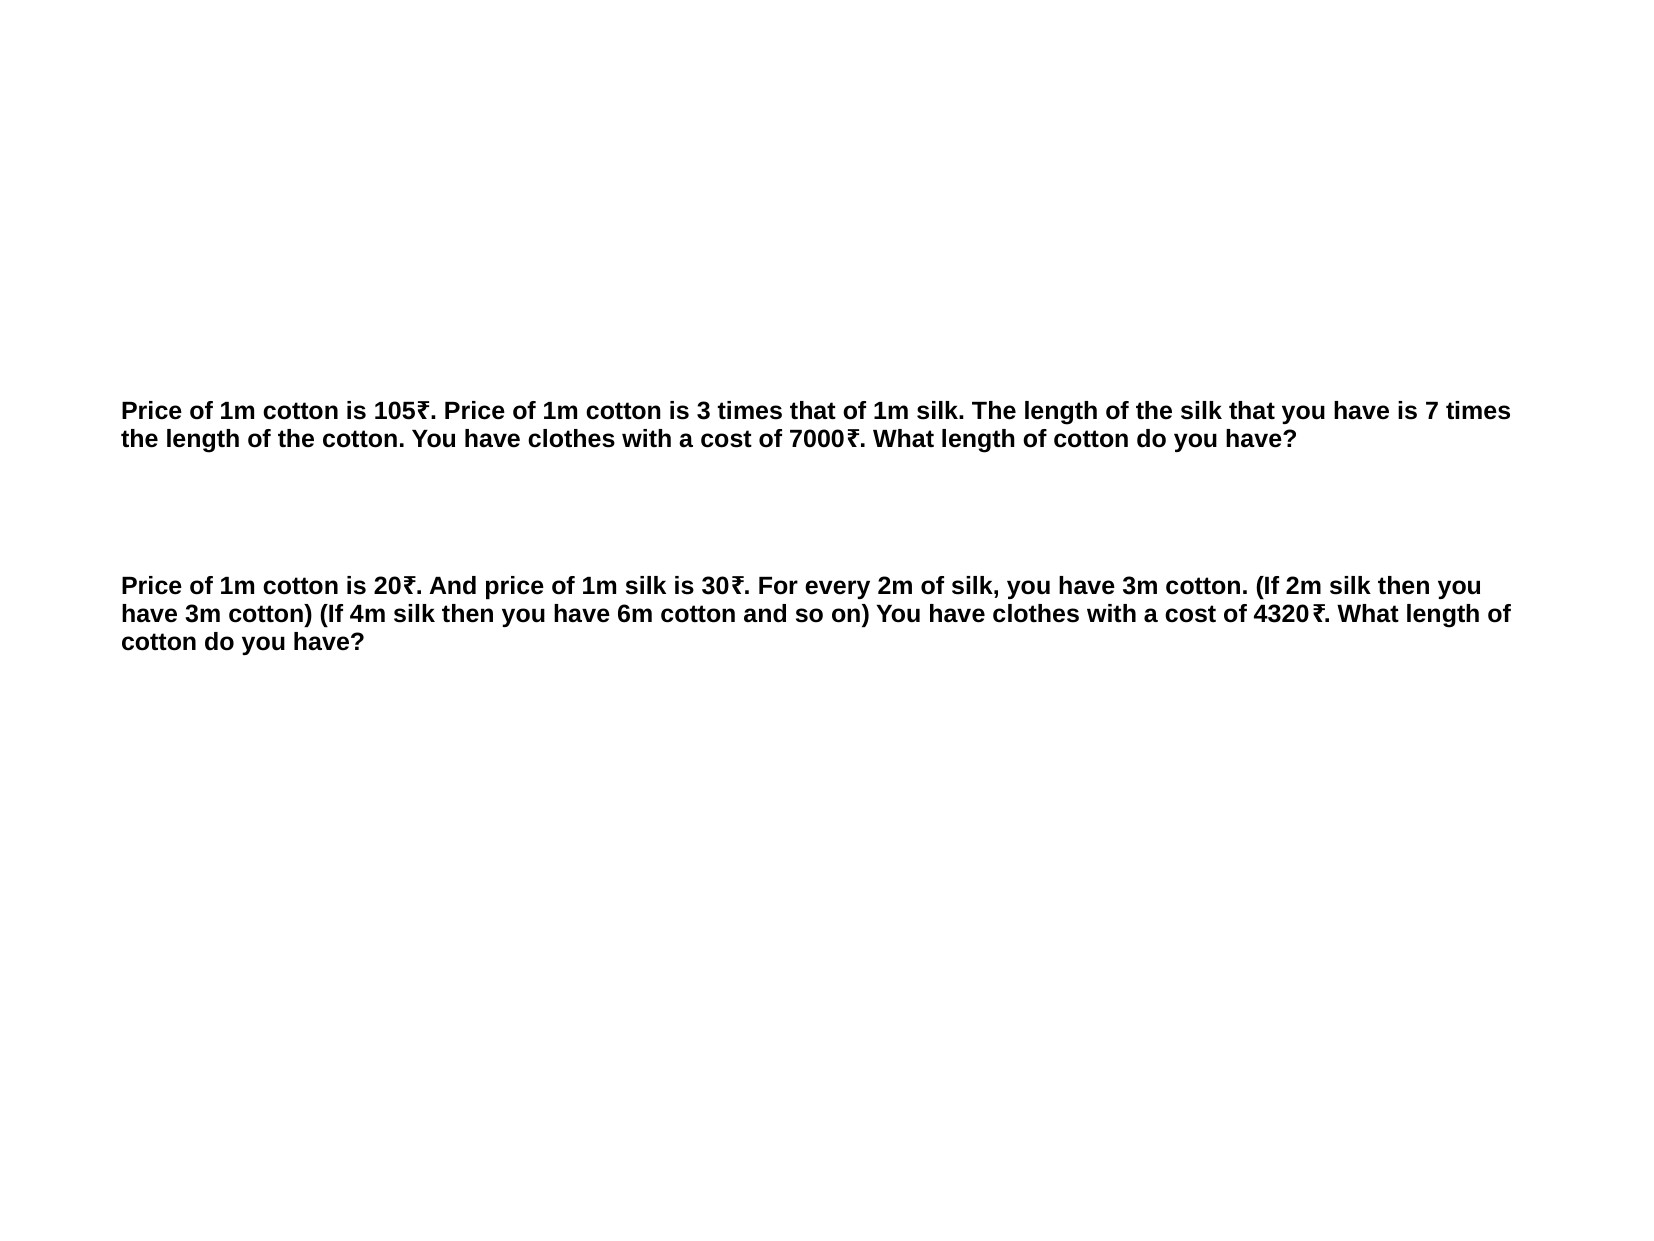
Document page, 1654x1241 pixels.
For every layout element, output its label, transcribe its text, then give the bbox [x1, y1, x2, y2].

text_box Price of 1m cotton is 105₹. Price of 1m cotton is 3 times that of 1m silk. The length of the silk that you have is 7 times the length of the cotton. You have clothes with a cost of 7000₹. What length of cotton do you have? [106, 389, 1552, 564]
text_box Price of 1m cotton is 20₹. And price of 1m silk is 30₹. For every 2m of silk, you have 3m cotton. (If 2m silk then you have 3m cotton) (If 4m silk then you have 6m cotton and so on) You have clothes with a cost of 4320₹. What length of cotton do you have? [106, 564, 1560, 712]
